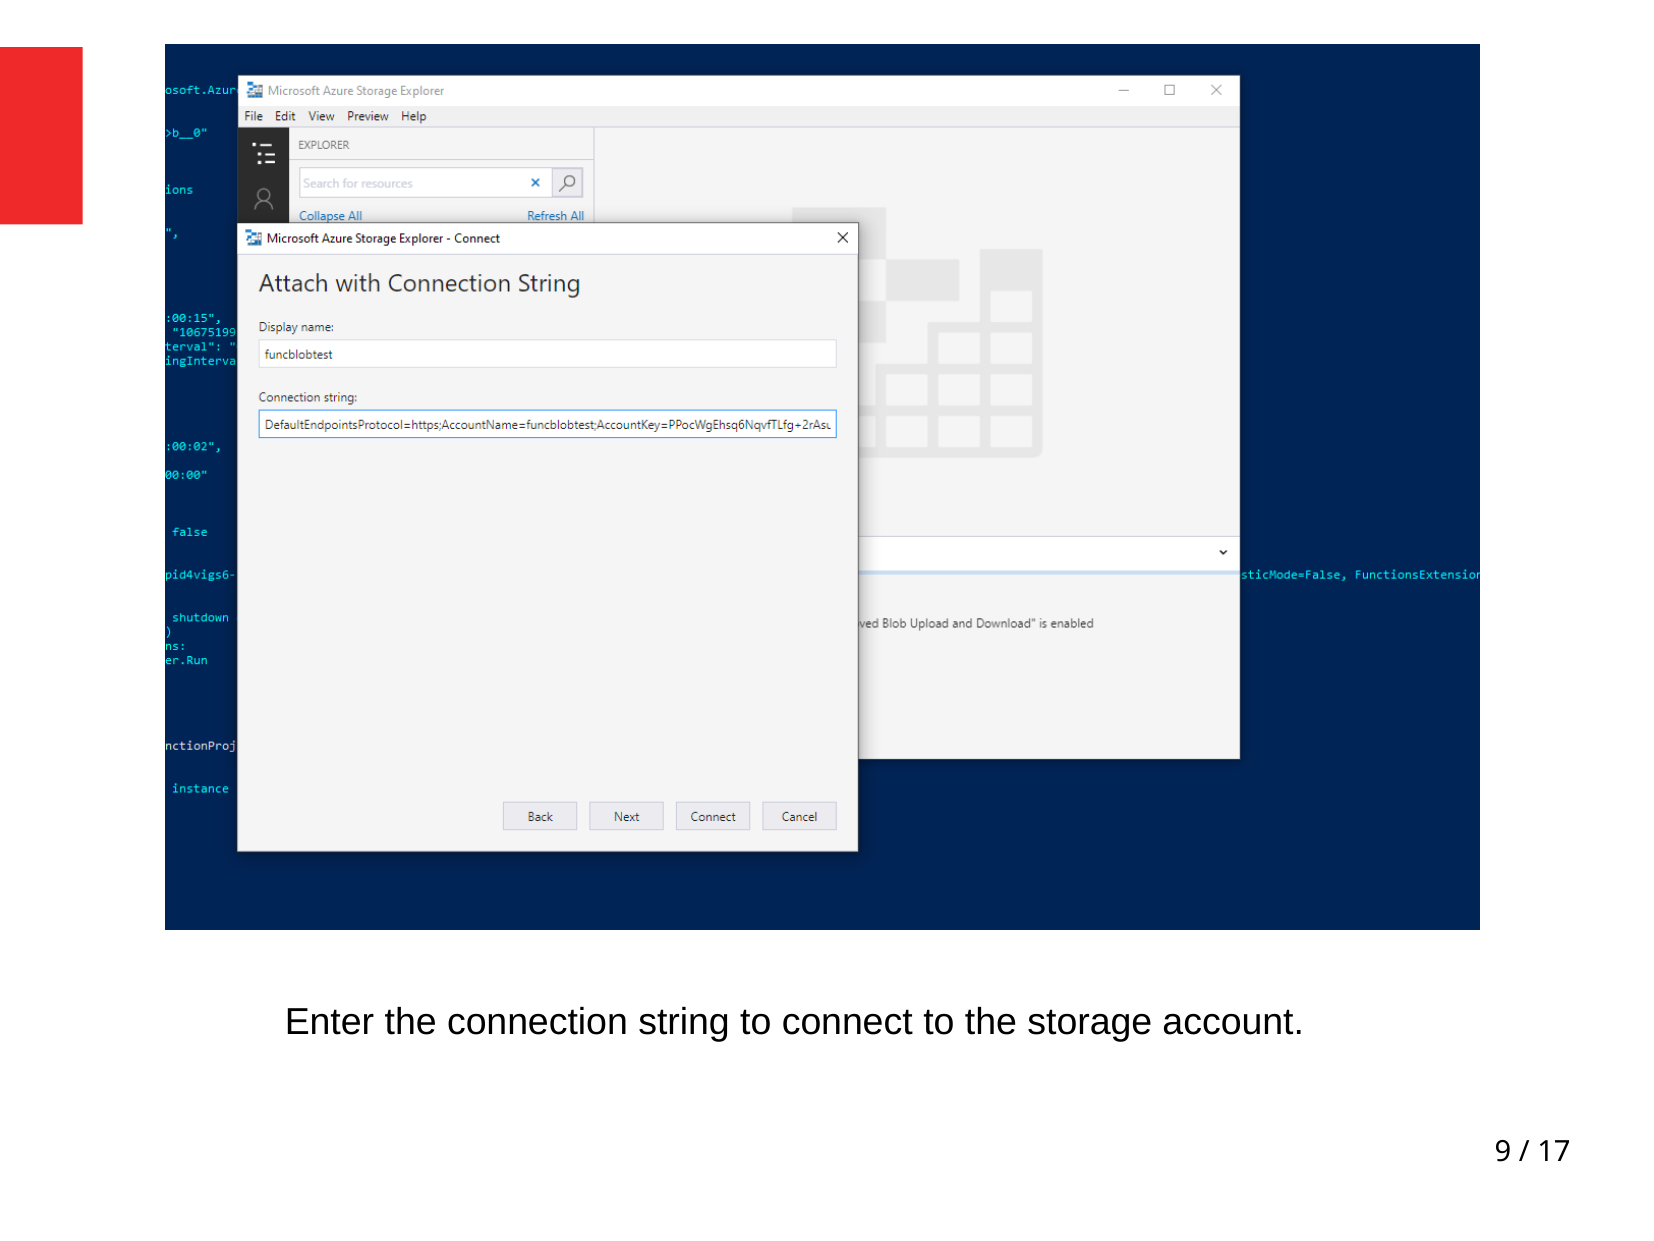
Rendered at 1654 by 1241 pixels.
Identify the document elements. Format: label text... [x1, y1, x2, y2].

picture [165, 44, 1480, 931]
text_box Enter the connection string to connect to the storage account. [270, 993, 1320, 1051]
